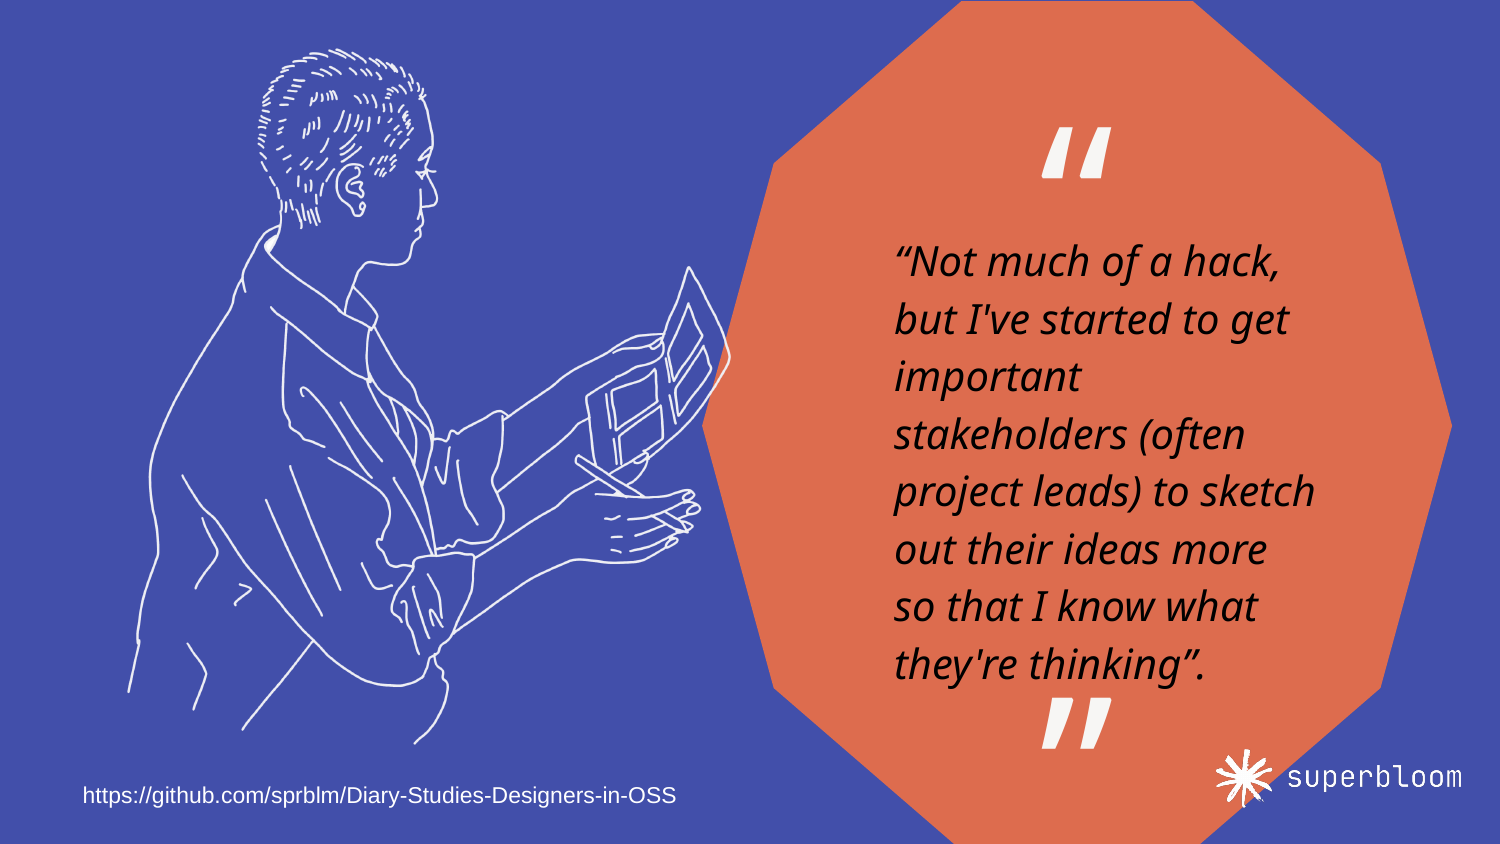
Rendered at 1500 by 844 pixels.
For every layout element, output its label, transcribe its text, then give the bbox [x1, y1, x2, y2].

picture [80, 0, 773, 767]
text_box https://github.com/sprblm/Diary-Studies-Designers-in-OSS [67, 765, 786, 824]
picture [1216, 749, 1461, 808]
text_box “Not much of a hack, but I've started to get important stakeholders (often project leads) to sketch out their ideas more so that I know what they're thinking”. [804, 212, 1334, 703]
